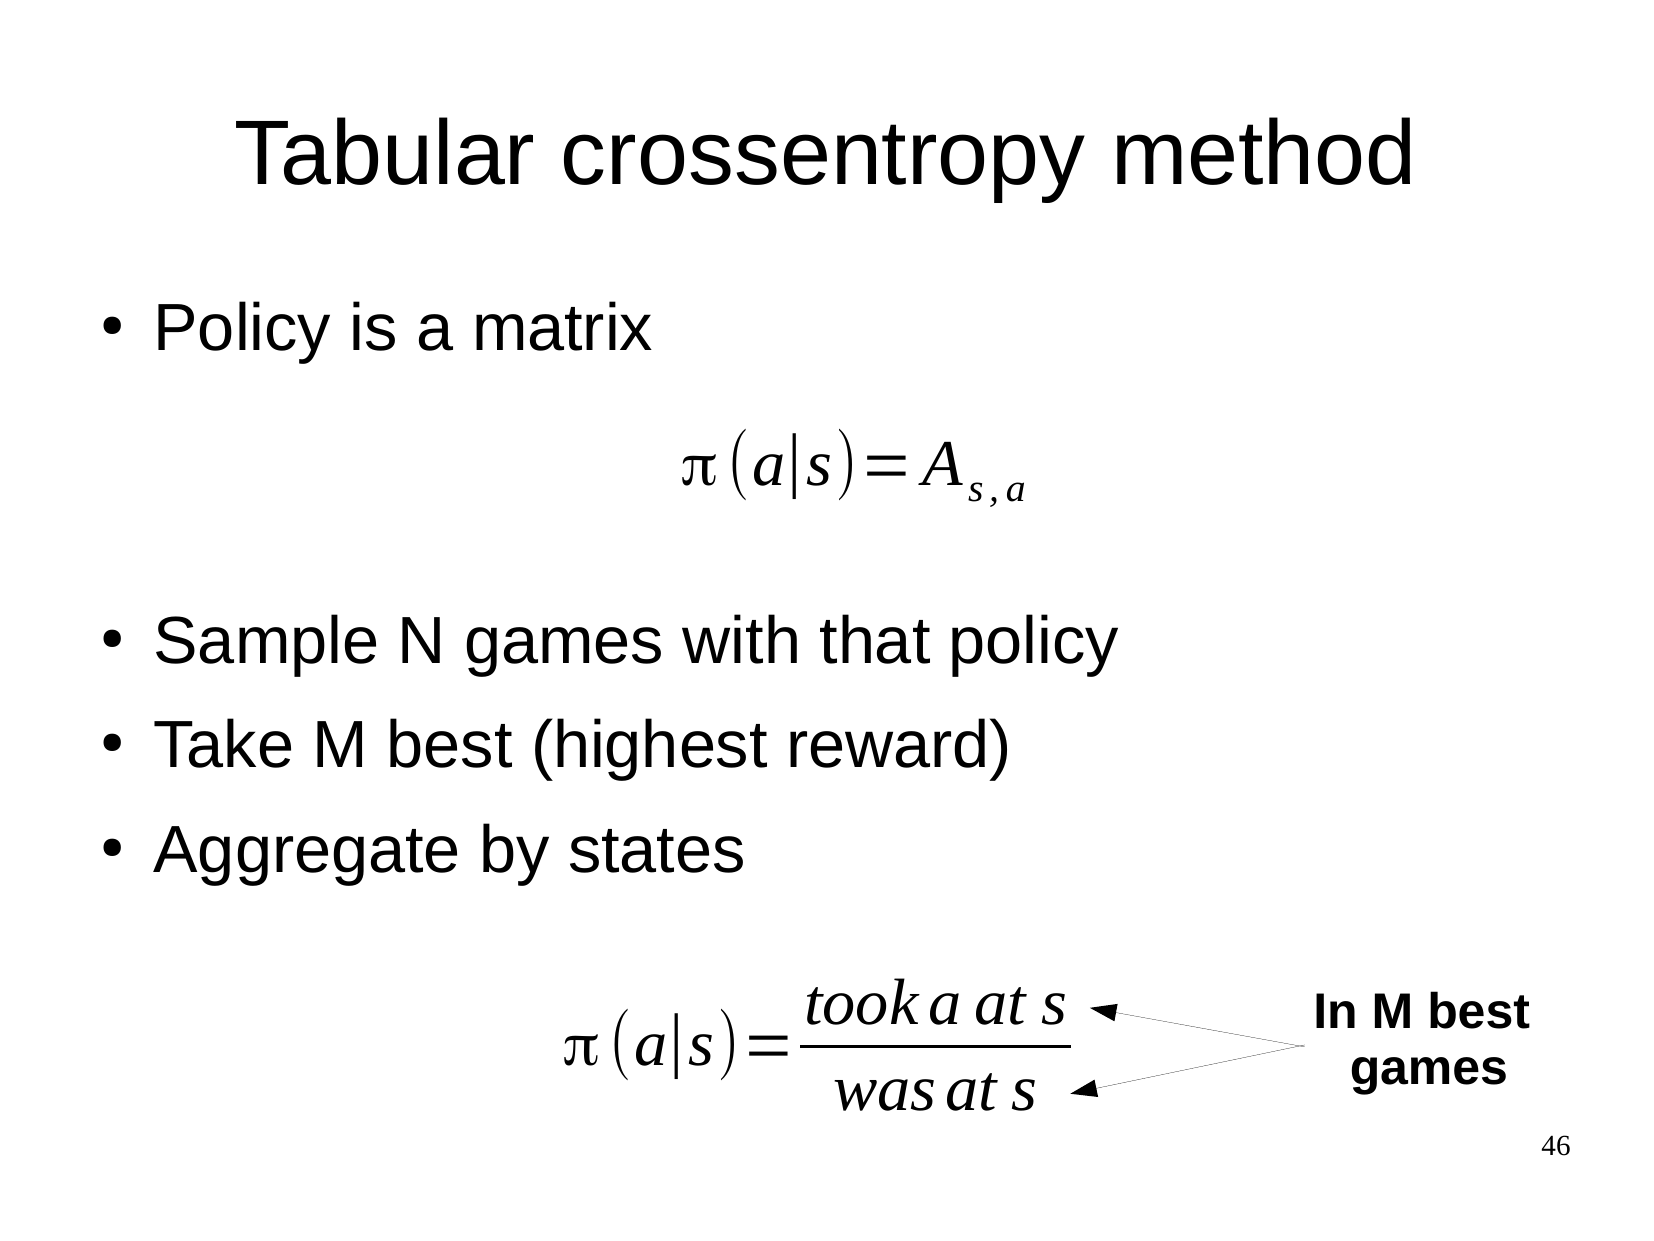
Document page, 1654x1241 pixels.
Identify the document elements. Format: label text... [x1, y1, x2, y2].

chart [664, 423, 1041, 509]
text_box In M best games [1298, 976, 1546, 1104]
chart [546, 966, 1090, 1124]
list Policy is a matrix Sample N games with that policy Take M best (highest reward) Aggregate by states [82, 290, 1571, 1010]
title Tabular crossentropy method [82, 49, 1571, 257]
